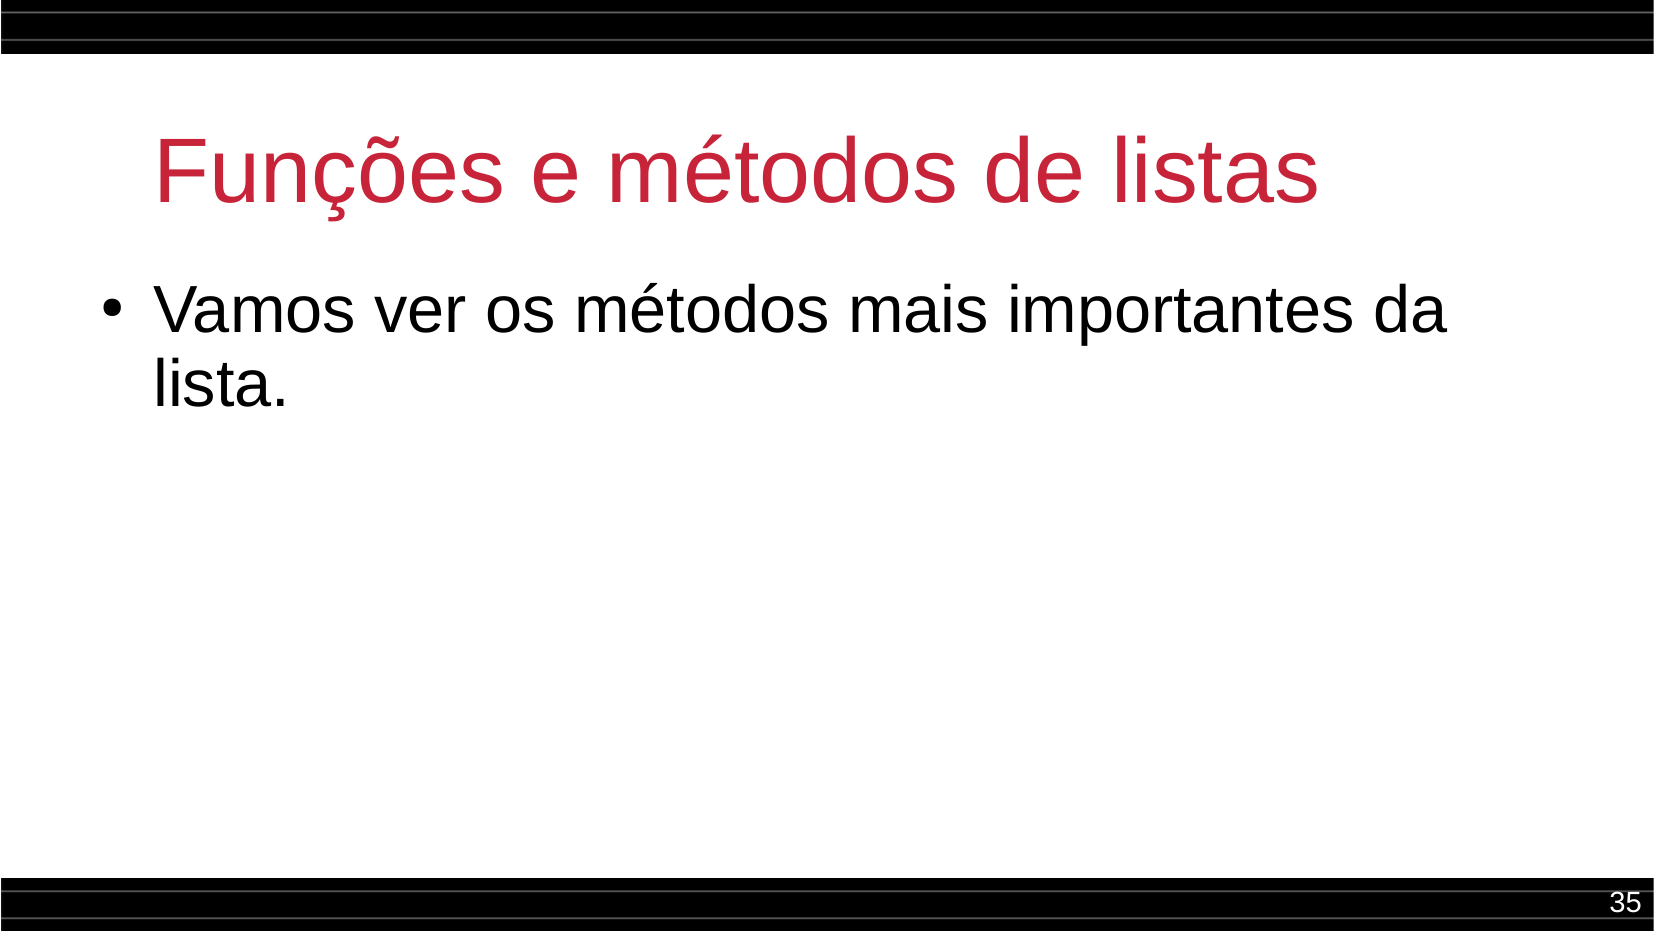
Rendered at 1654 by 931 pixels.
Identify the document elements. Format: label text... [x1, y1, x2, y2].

title Funções e métodos de listas [82, 92, 1571, 249]
picture [1, 0, 1654, 54]
picture [1, 878, 1654, 931]
list Vamos ver os métodos mais importantes da lista. [82, 271, 1571, 758]
